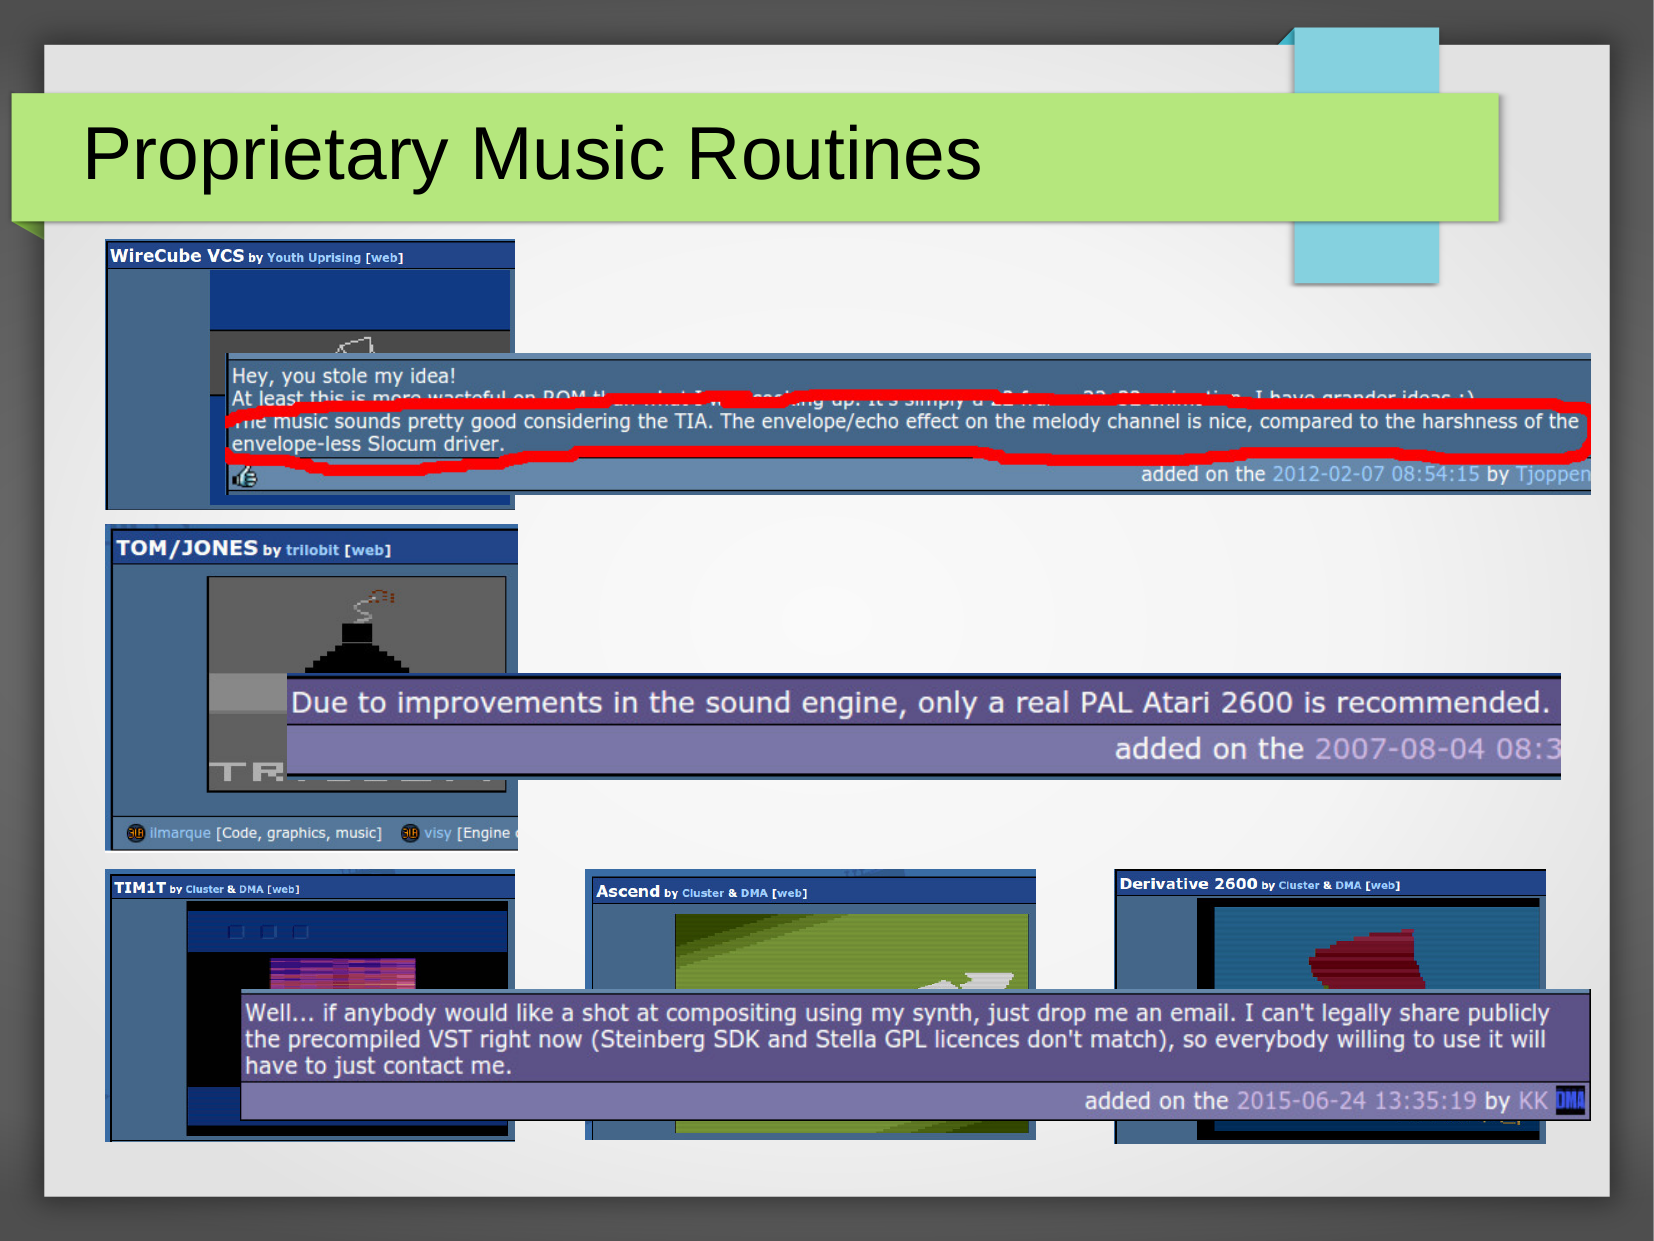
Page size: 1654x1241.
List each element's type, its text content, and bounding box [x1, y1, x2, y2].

picture [0, 0, 1654, 1241]
title Proprietary Music Routines [82, 94, 1264, 213]
